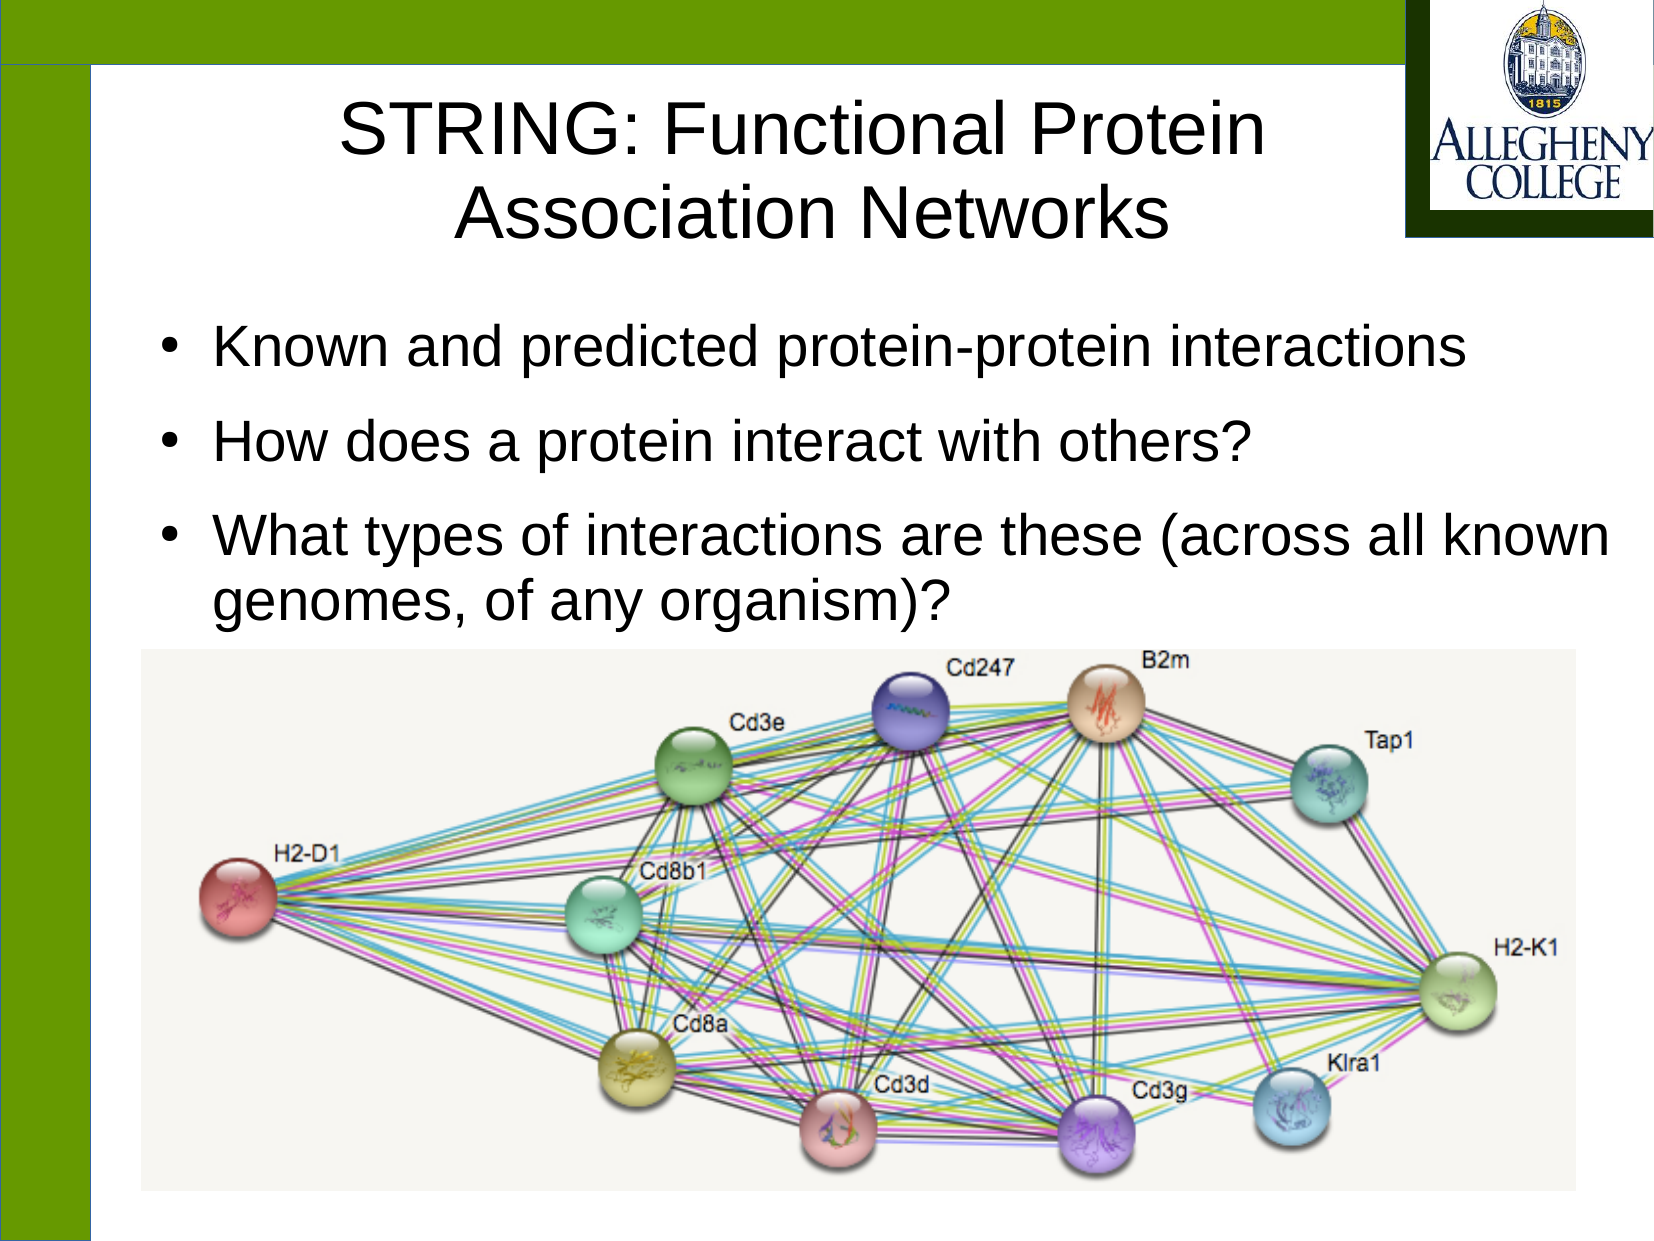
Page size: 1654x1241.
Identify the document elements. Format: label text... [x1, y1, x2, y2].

picture [141, 649, 1576, 1191]
list Known and predicted protein-protein interactions How does a protein interact with others? What types of interactions are these (across all known genomes, of any organism)? [141, 313, 1630, 1034]
title STRING: Functional Protein Association Networks [112, 67, 1515, 275]
picture [1430, 0, 1654, 210]
text_box [1515, 210, 1654, 238]
text_box [0, 0, 1430, 1241]
